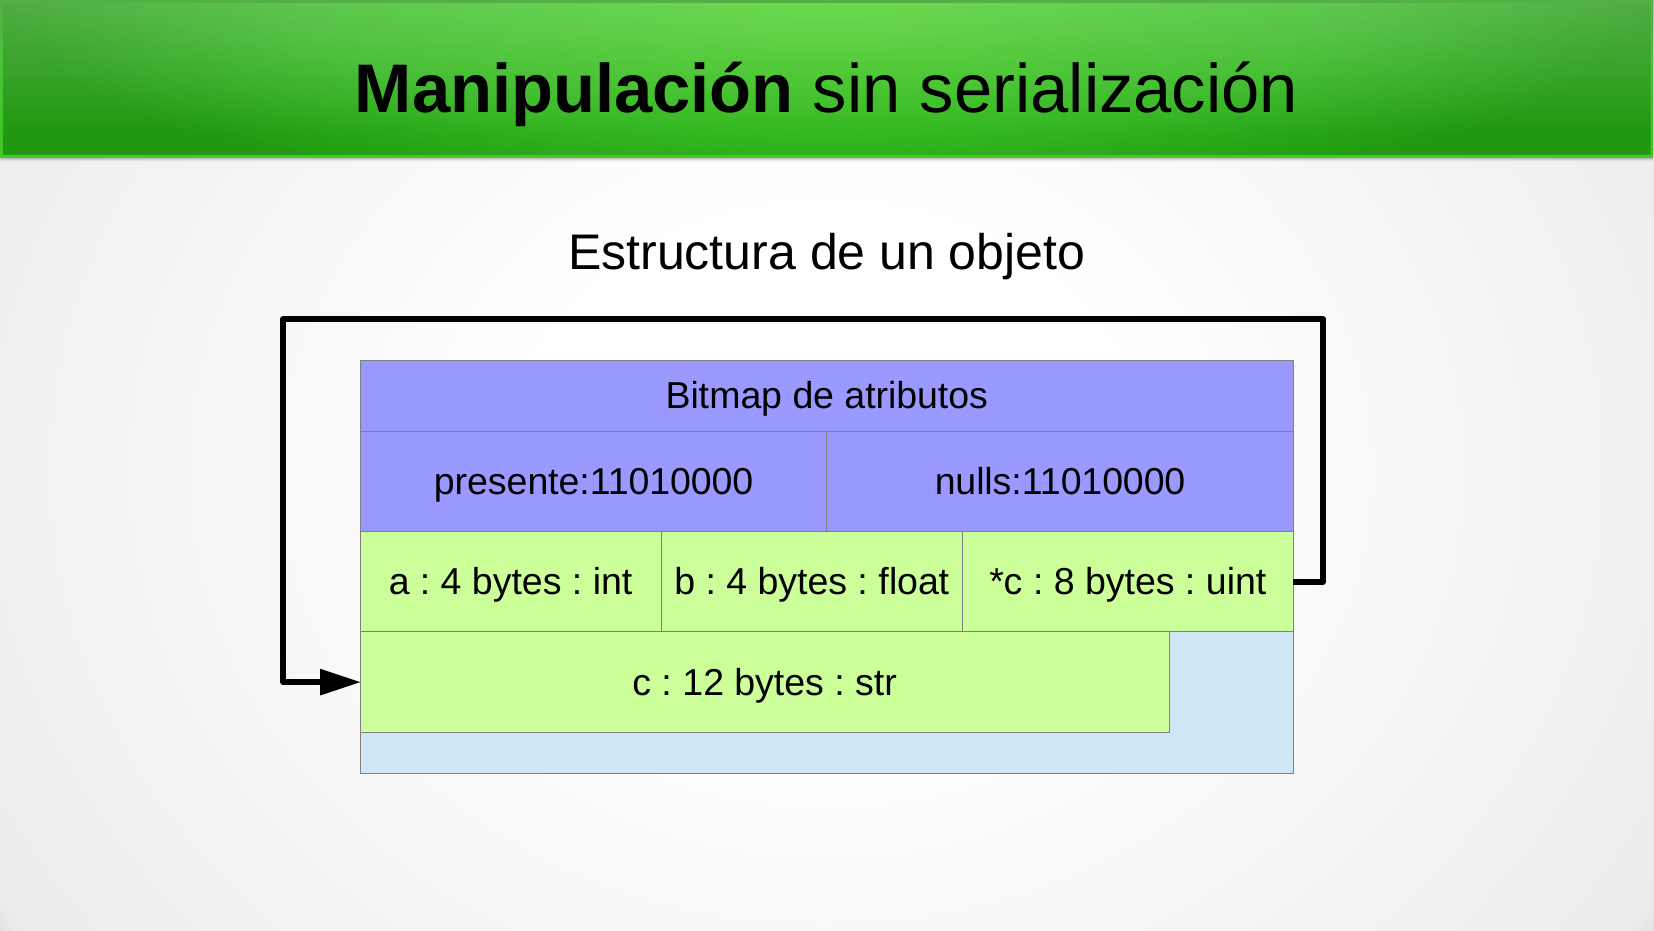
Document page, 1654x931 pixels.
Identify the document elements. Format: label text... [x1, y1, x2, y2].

text_box a : 4 bytes : int [360, 531, 661, 631]
title Manipulación sin serialización [82, 35, 1571, 142]
text_box Bitmap de atributos [360, 360, 1294, 431]
text_box nulls:11010000 [826, 431, 1294, 531]
text_box b : 4 bytes : float [661, 531, 962, 631]
text_box [360, 632, 1294, 774]
list Estructura de un objeto [82, 224, 1571, 319]
text_box c : 12 bytes : str [360, 631, 1170, 733]
text_box *c : 8 bytes : uint [962, 531, 1294, 632]
text_box presente:11010000 [360, 431, 826, 531]
